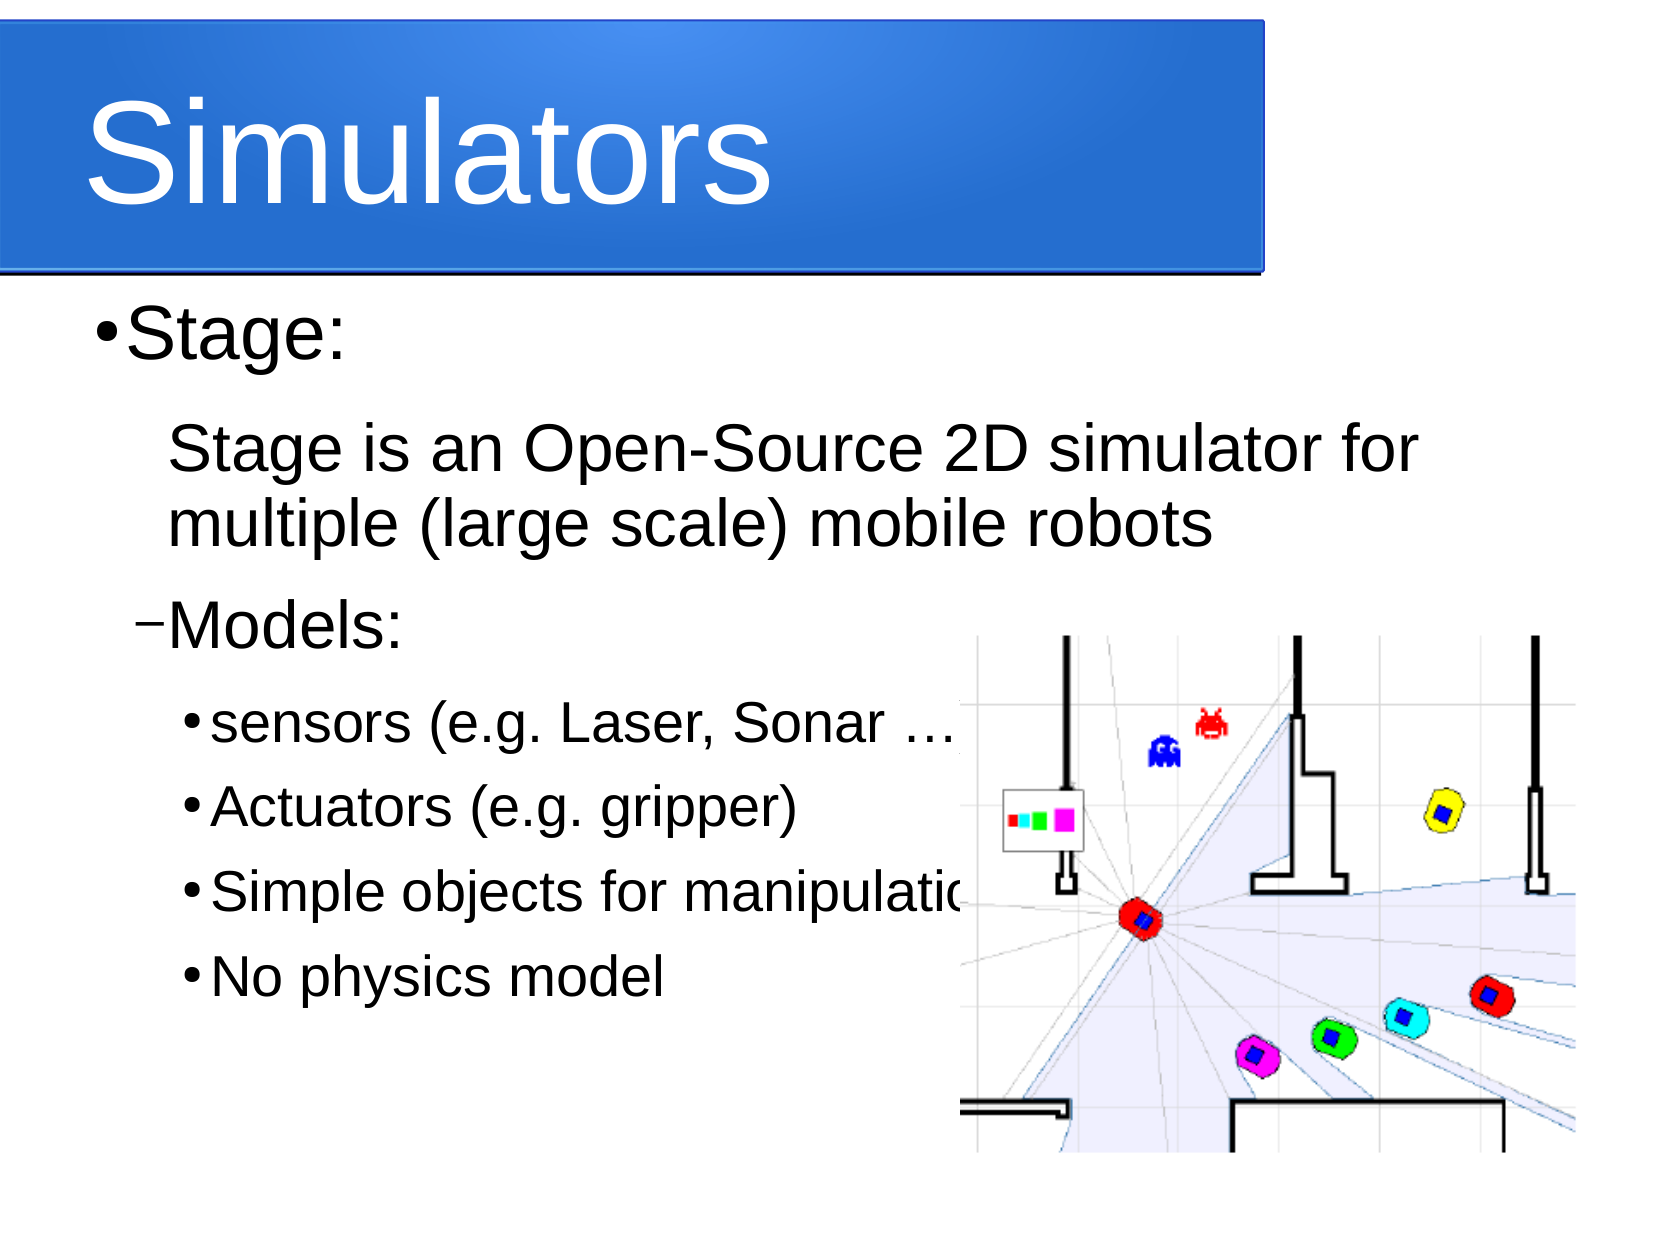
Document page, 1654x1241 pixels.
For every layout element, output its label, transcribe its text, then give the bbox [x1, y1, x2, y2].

picture [960, 554, 1653, 1171]
title Simulators [82, 49, 1250, 257]
list Stage: Stage is an Open-Source 2D simulator for multiple (large scale) mobile robots Models: sensors (e.g. Laser, Sonar …) Actuators (e.g. gripper) Simple objects for manipulation No physics model [82, 290, 1538, 1010]
